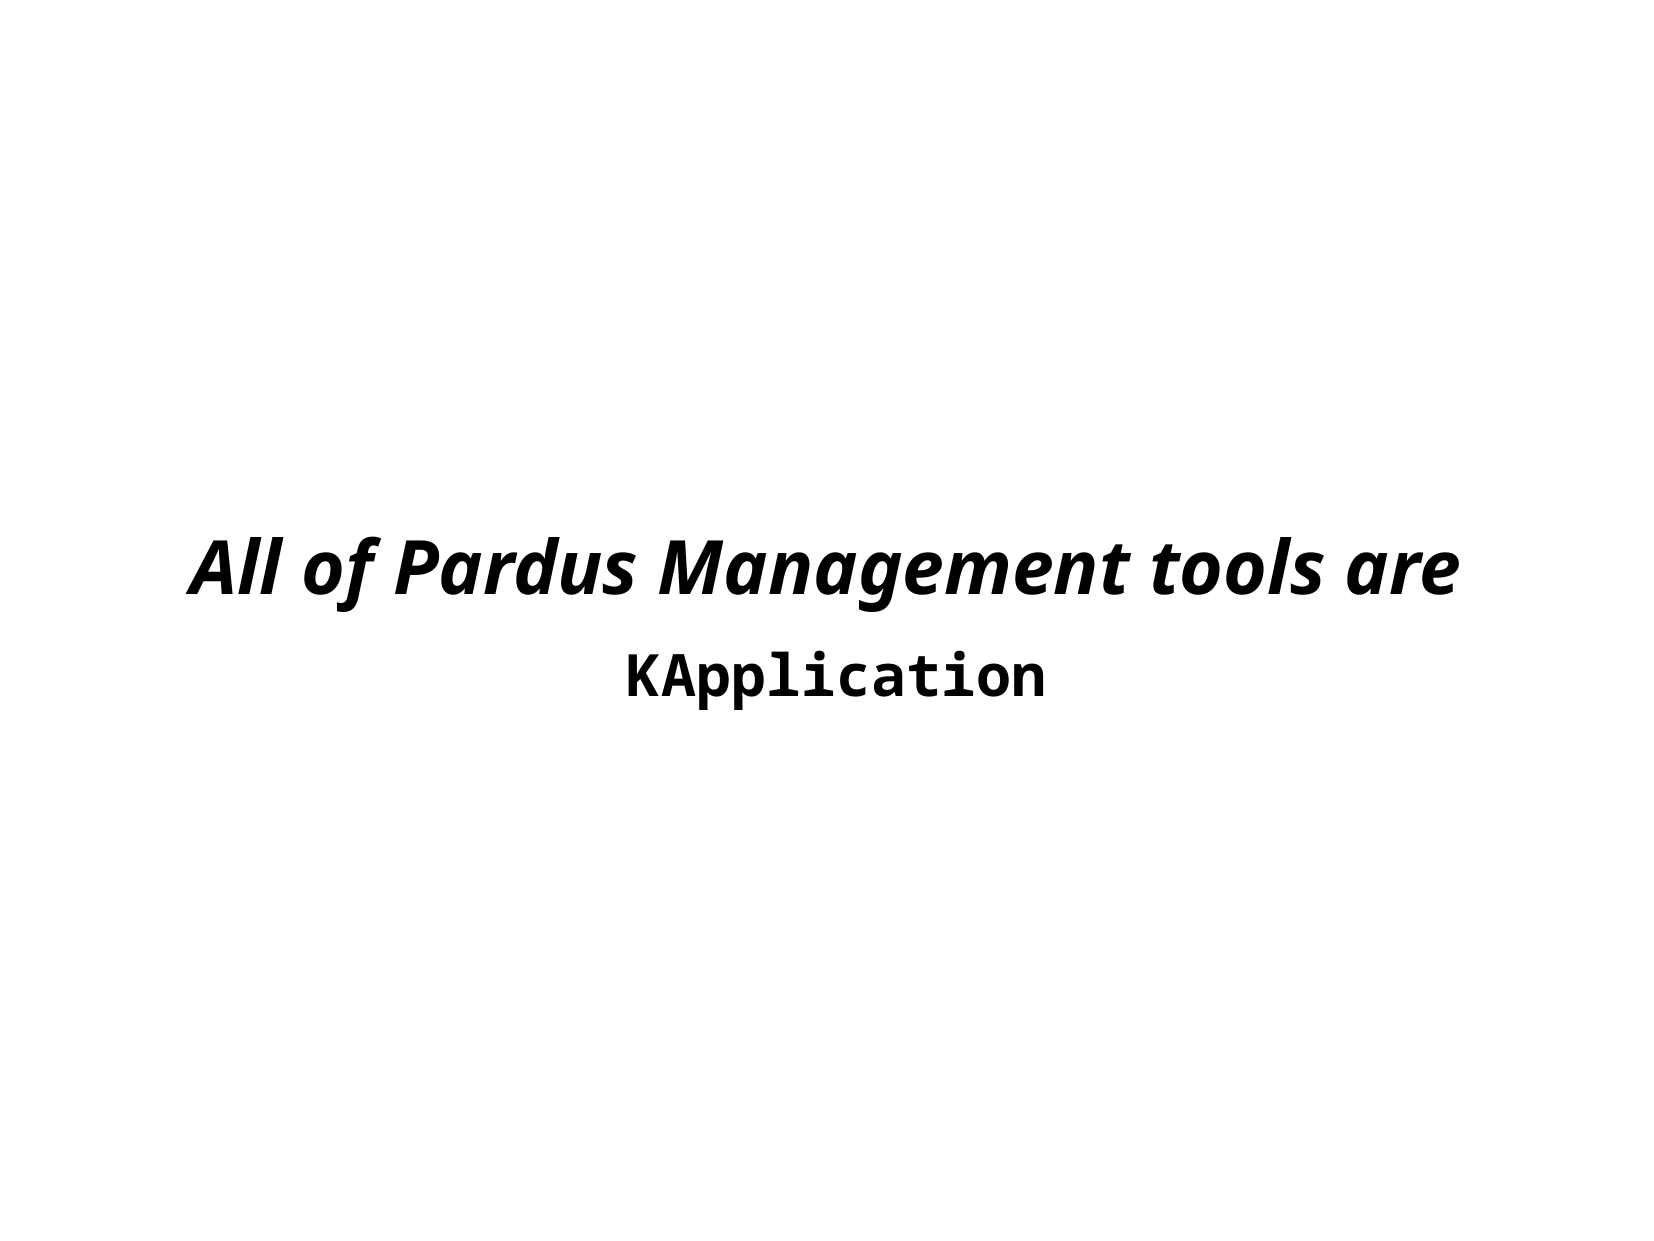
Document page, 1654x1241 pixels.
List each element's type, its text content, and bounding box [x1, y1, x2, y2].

subtitle All of Pardus Management tools are KApplication [82, 93, 1571, 1139]
